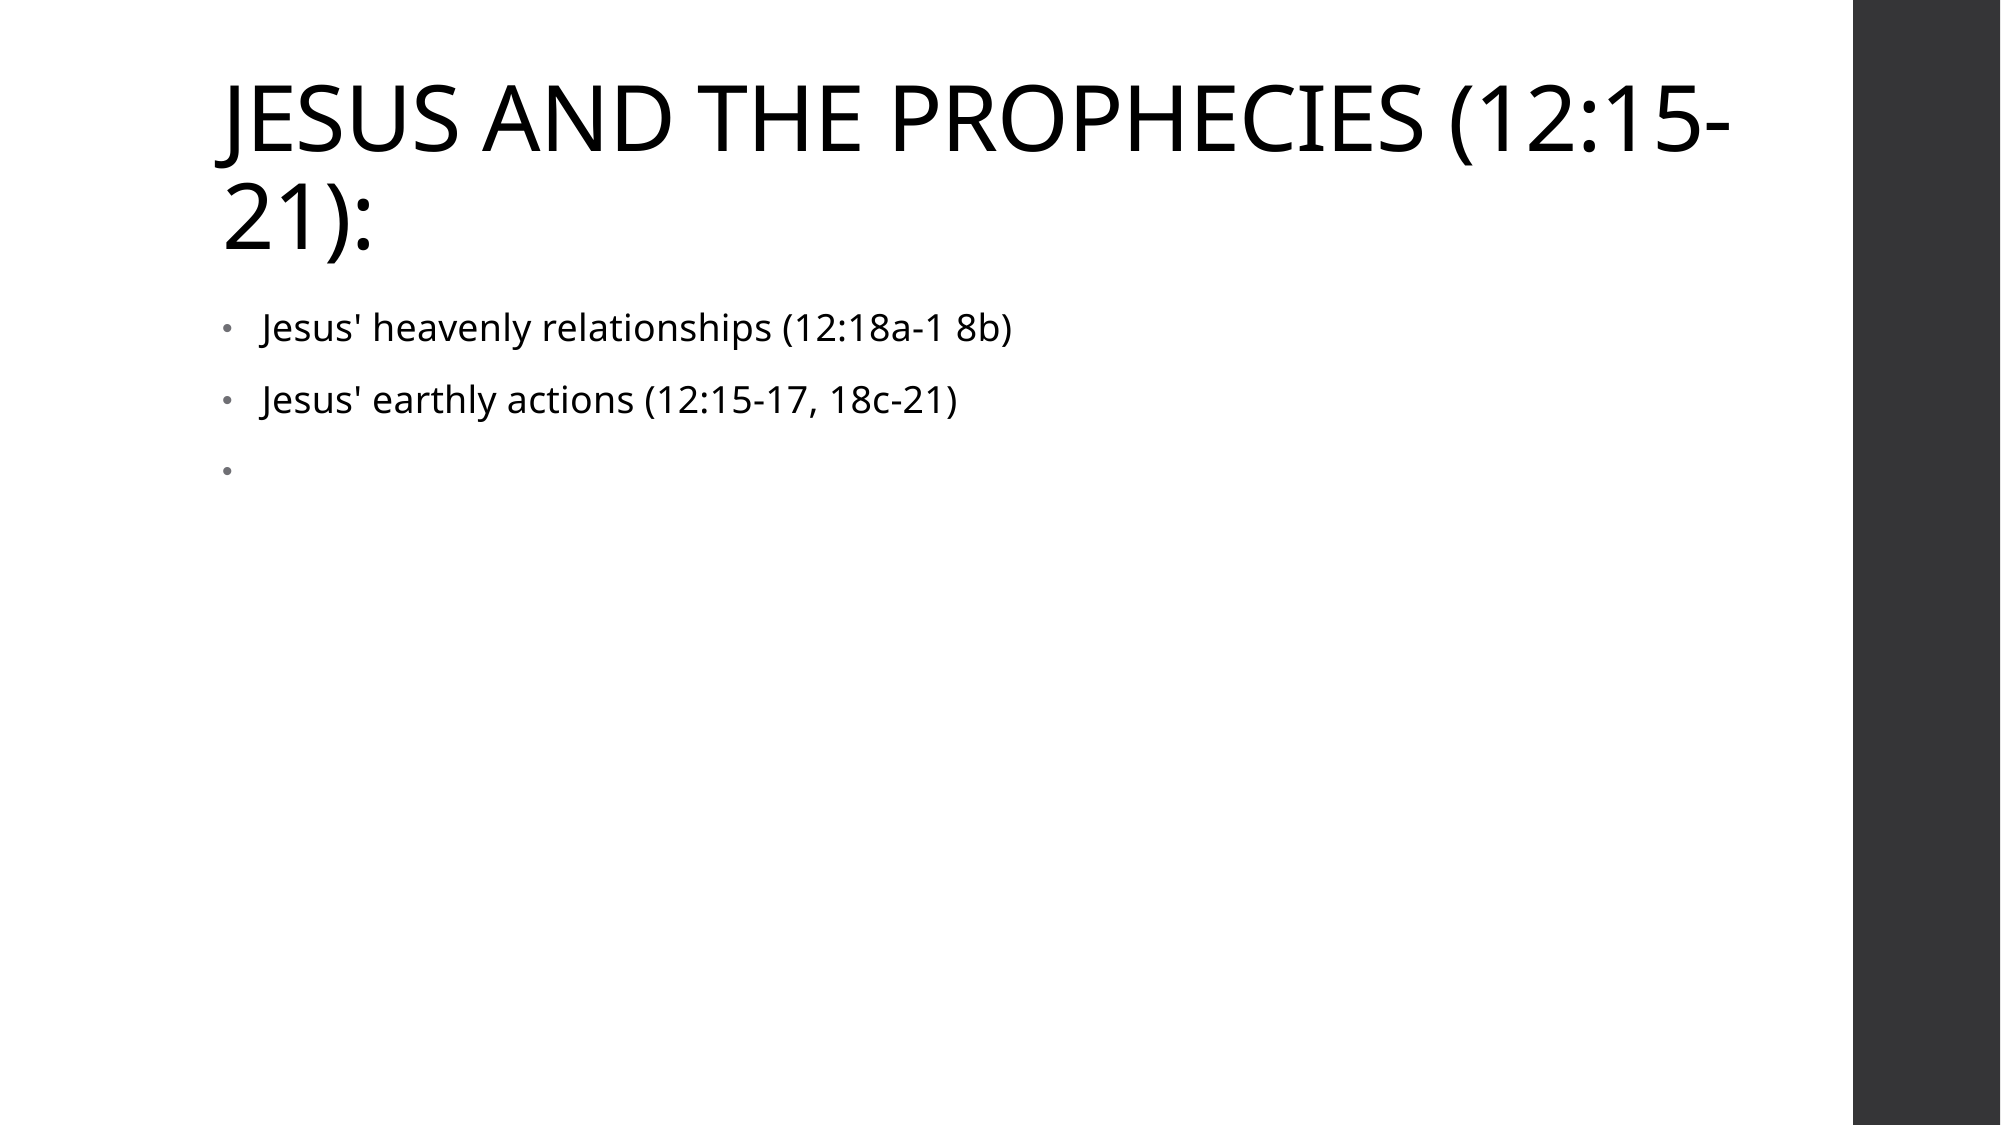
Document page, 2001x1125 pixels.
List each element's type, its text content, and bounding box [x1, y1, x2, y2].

title JESUS AND THE PROPHECIES (12:15-21): [206, 60, 1797, 278]
list Jesus' heavenly relationships (12:18a-1 8b) Jesus' earthly actions (12:15-17, 18c-21) [206, 299, 1617, 1014]
